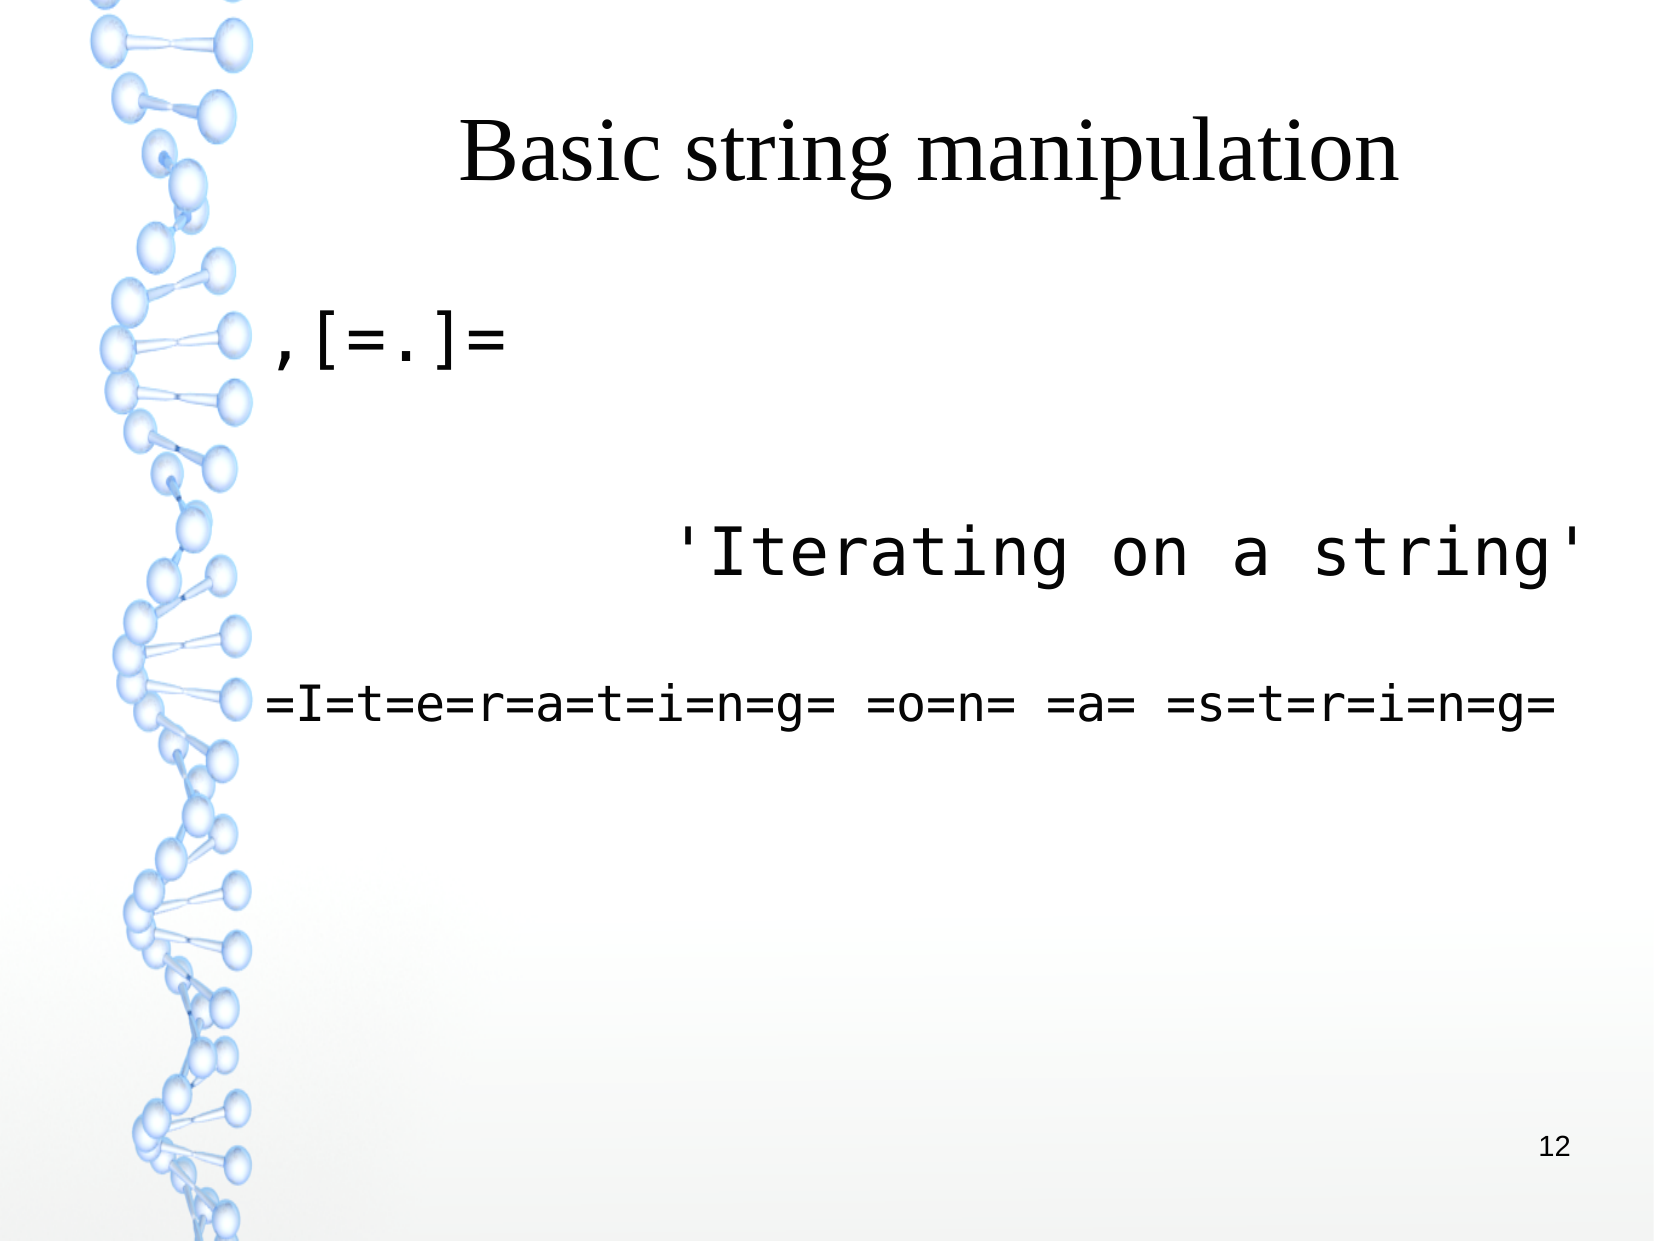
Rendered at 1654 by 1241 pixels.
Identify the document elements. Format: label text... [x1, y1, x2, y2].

list =I=t=e=r=a=t=i=n=g= =o=n= =a= =s=t=r=i=n=g= [265, 674, 1595, 1018]
picture [0, 0, 1654, 1241]
title Basic string manipulation [265, 47, 1595, 252]
list ,[=.]= 'Iterating on a string' [265, 299, 1595, 643]
